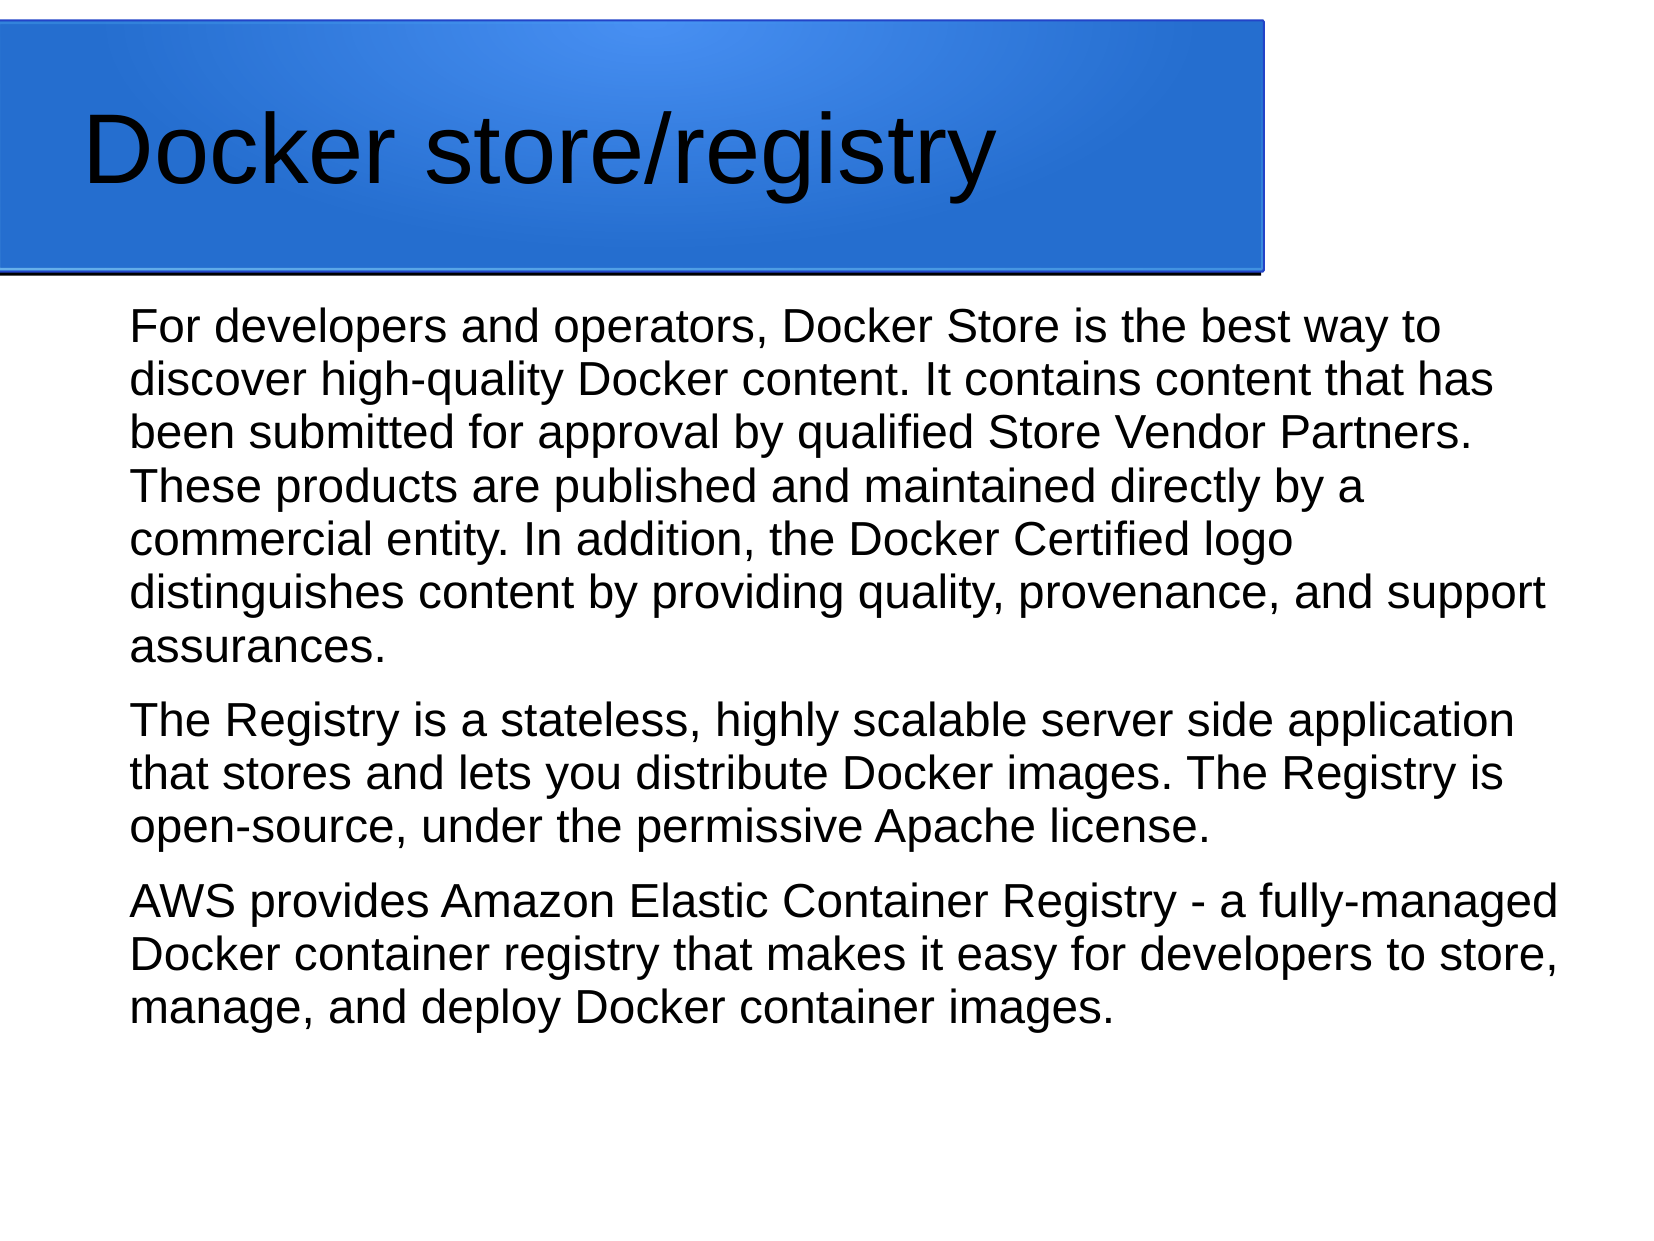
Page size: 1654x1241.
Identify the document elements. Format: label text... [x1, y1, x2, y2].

title Docker store/registry [82, 47, 1235, 252]
list For developers and operators, Docker Store is the best way to discover high-quality Docker content. It contains content that has been submitted for approval by qualified Store Vendor Partners. These products are published and maintained directly by a commercial entity. In addition, the Docker Certified logo distinguishes content by providing quality, provenance, and support assurances. The Registry is a stateless, highly scalable server side application that stores and lets you distribute Docker images. The Registry is open-source, under the permissive Apache license. AWS provides Amazon Elastic Container Registry - a fully-managed Docker container registry that makes it easy for developers to store, manage, and deploy Docker container images. [82, 299, 1571, 1111]
